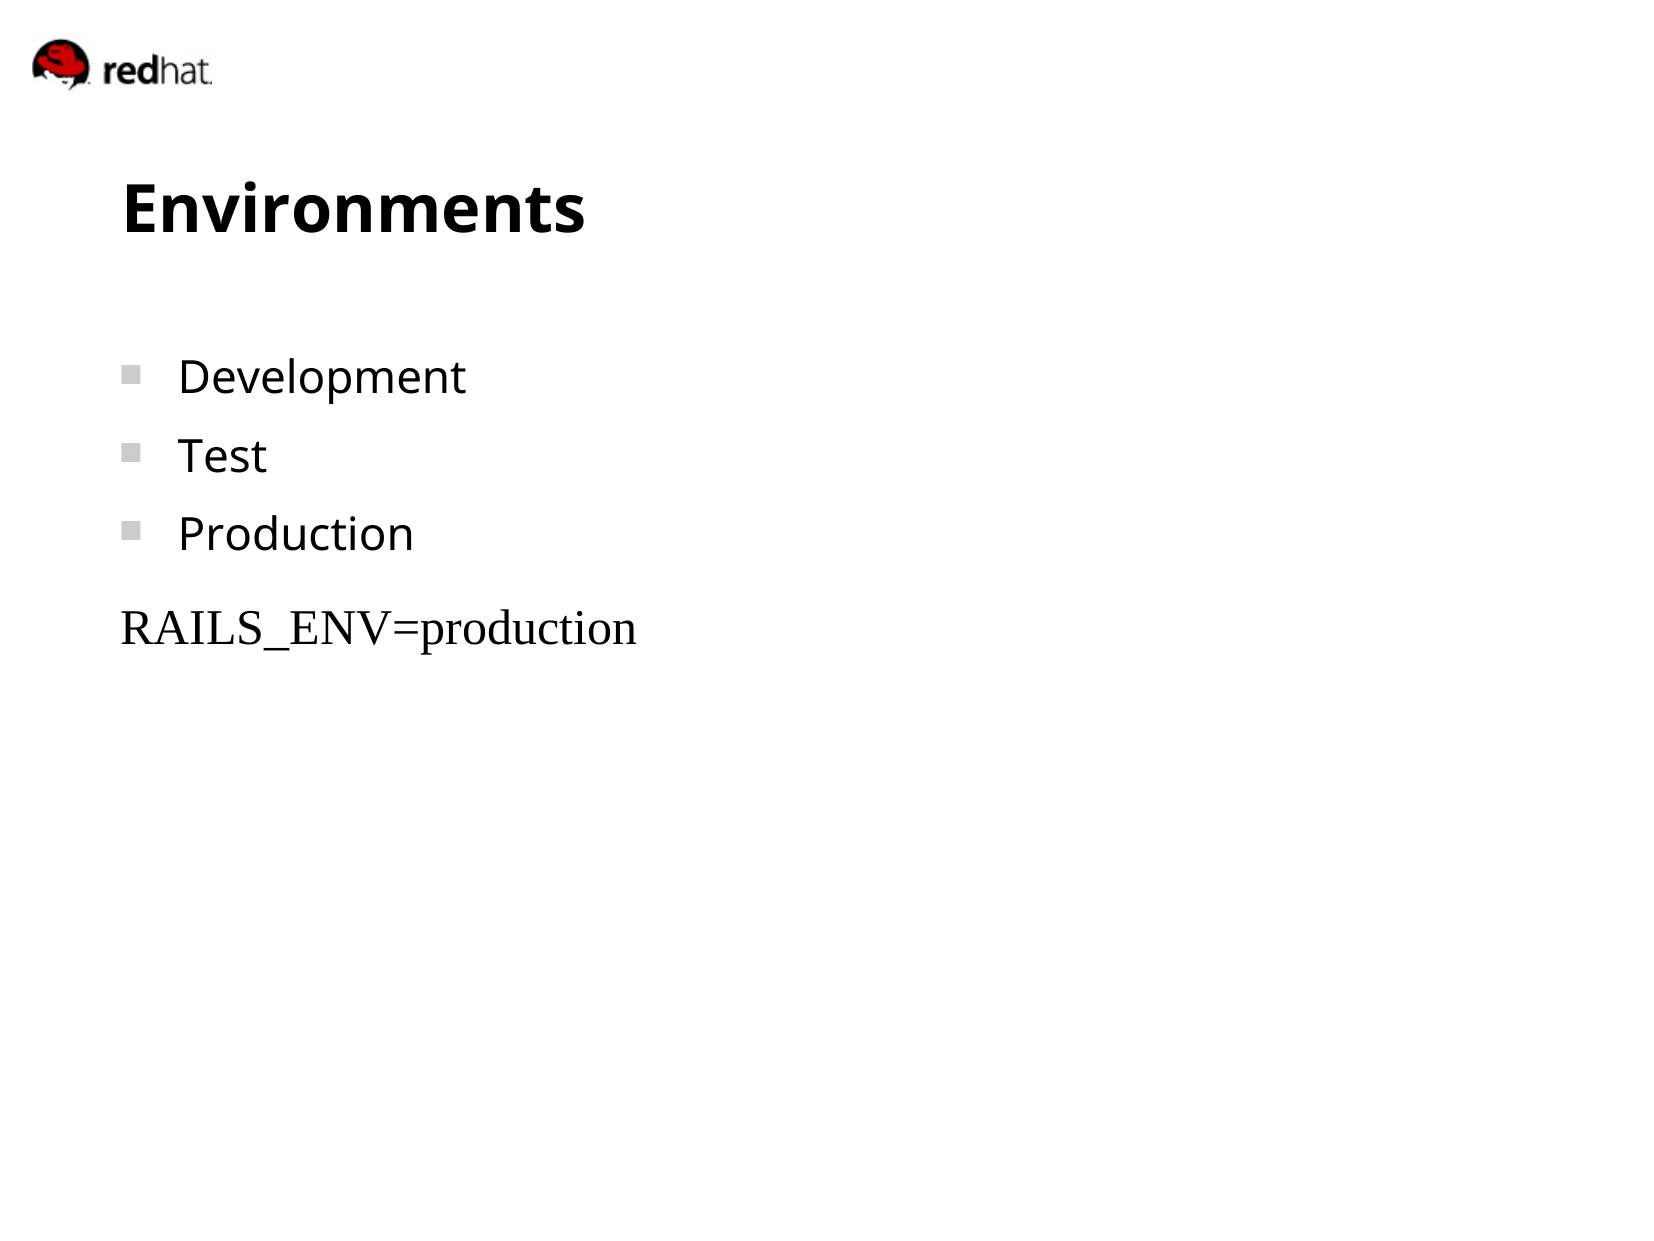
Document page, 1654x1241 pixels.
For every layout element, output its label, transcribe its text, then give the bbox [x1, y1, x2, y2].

title Environments [121, 102, 1534, 310]
list Development Test Production [121, 344, 1534, 1127]
picture [31, 37, 212, 98]
text_box RAILS_ENV=production [120, 600, 638, 661]
